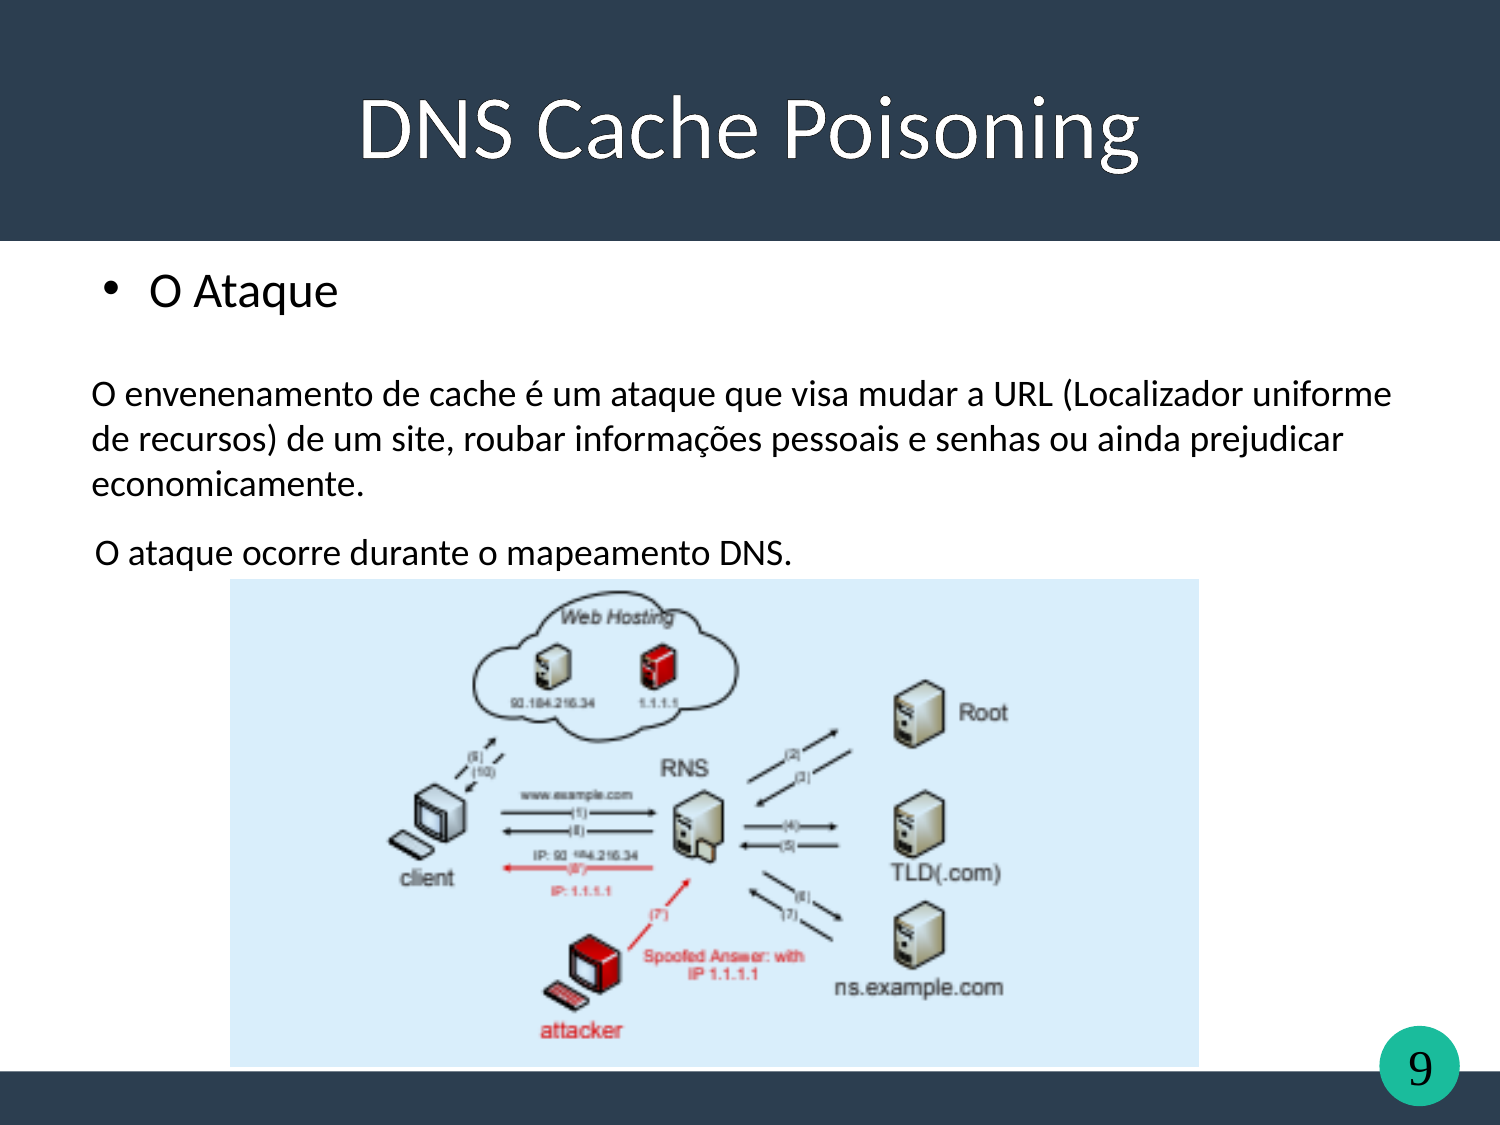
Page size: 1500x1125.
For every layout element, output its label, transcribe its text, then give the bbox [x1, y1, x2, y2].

text_box O ataque ocorre durante o mapeamento DNS. [80, 520, 809, 581]
text_box O Ataque [87, 249, 354, 325]
picture [230, 579, 1199, 1067]
text_box DNS Cache Poisoning [112, 1, 1388, 243]
text_box O envenenamento de cache é um ataque que visa mudar a URL (Localizador uniforme de recursos) de um site, roubar informações pessoais e senhas ou ainda prejudicar economicamente. [76, 361, 1444, 512]
text_box <número> [1393, 1028, 1500, 1104]
